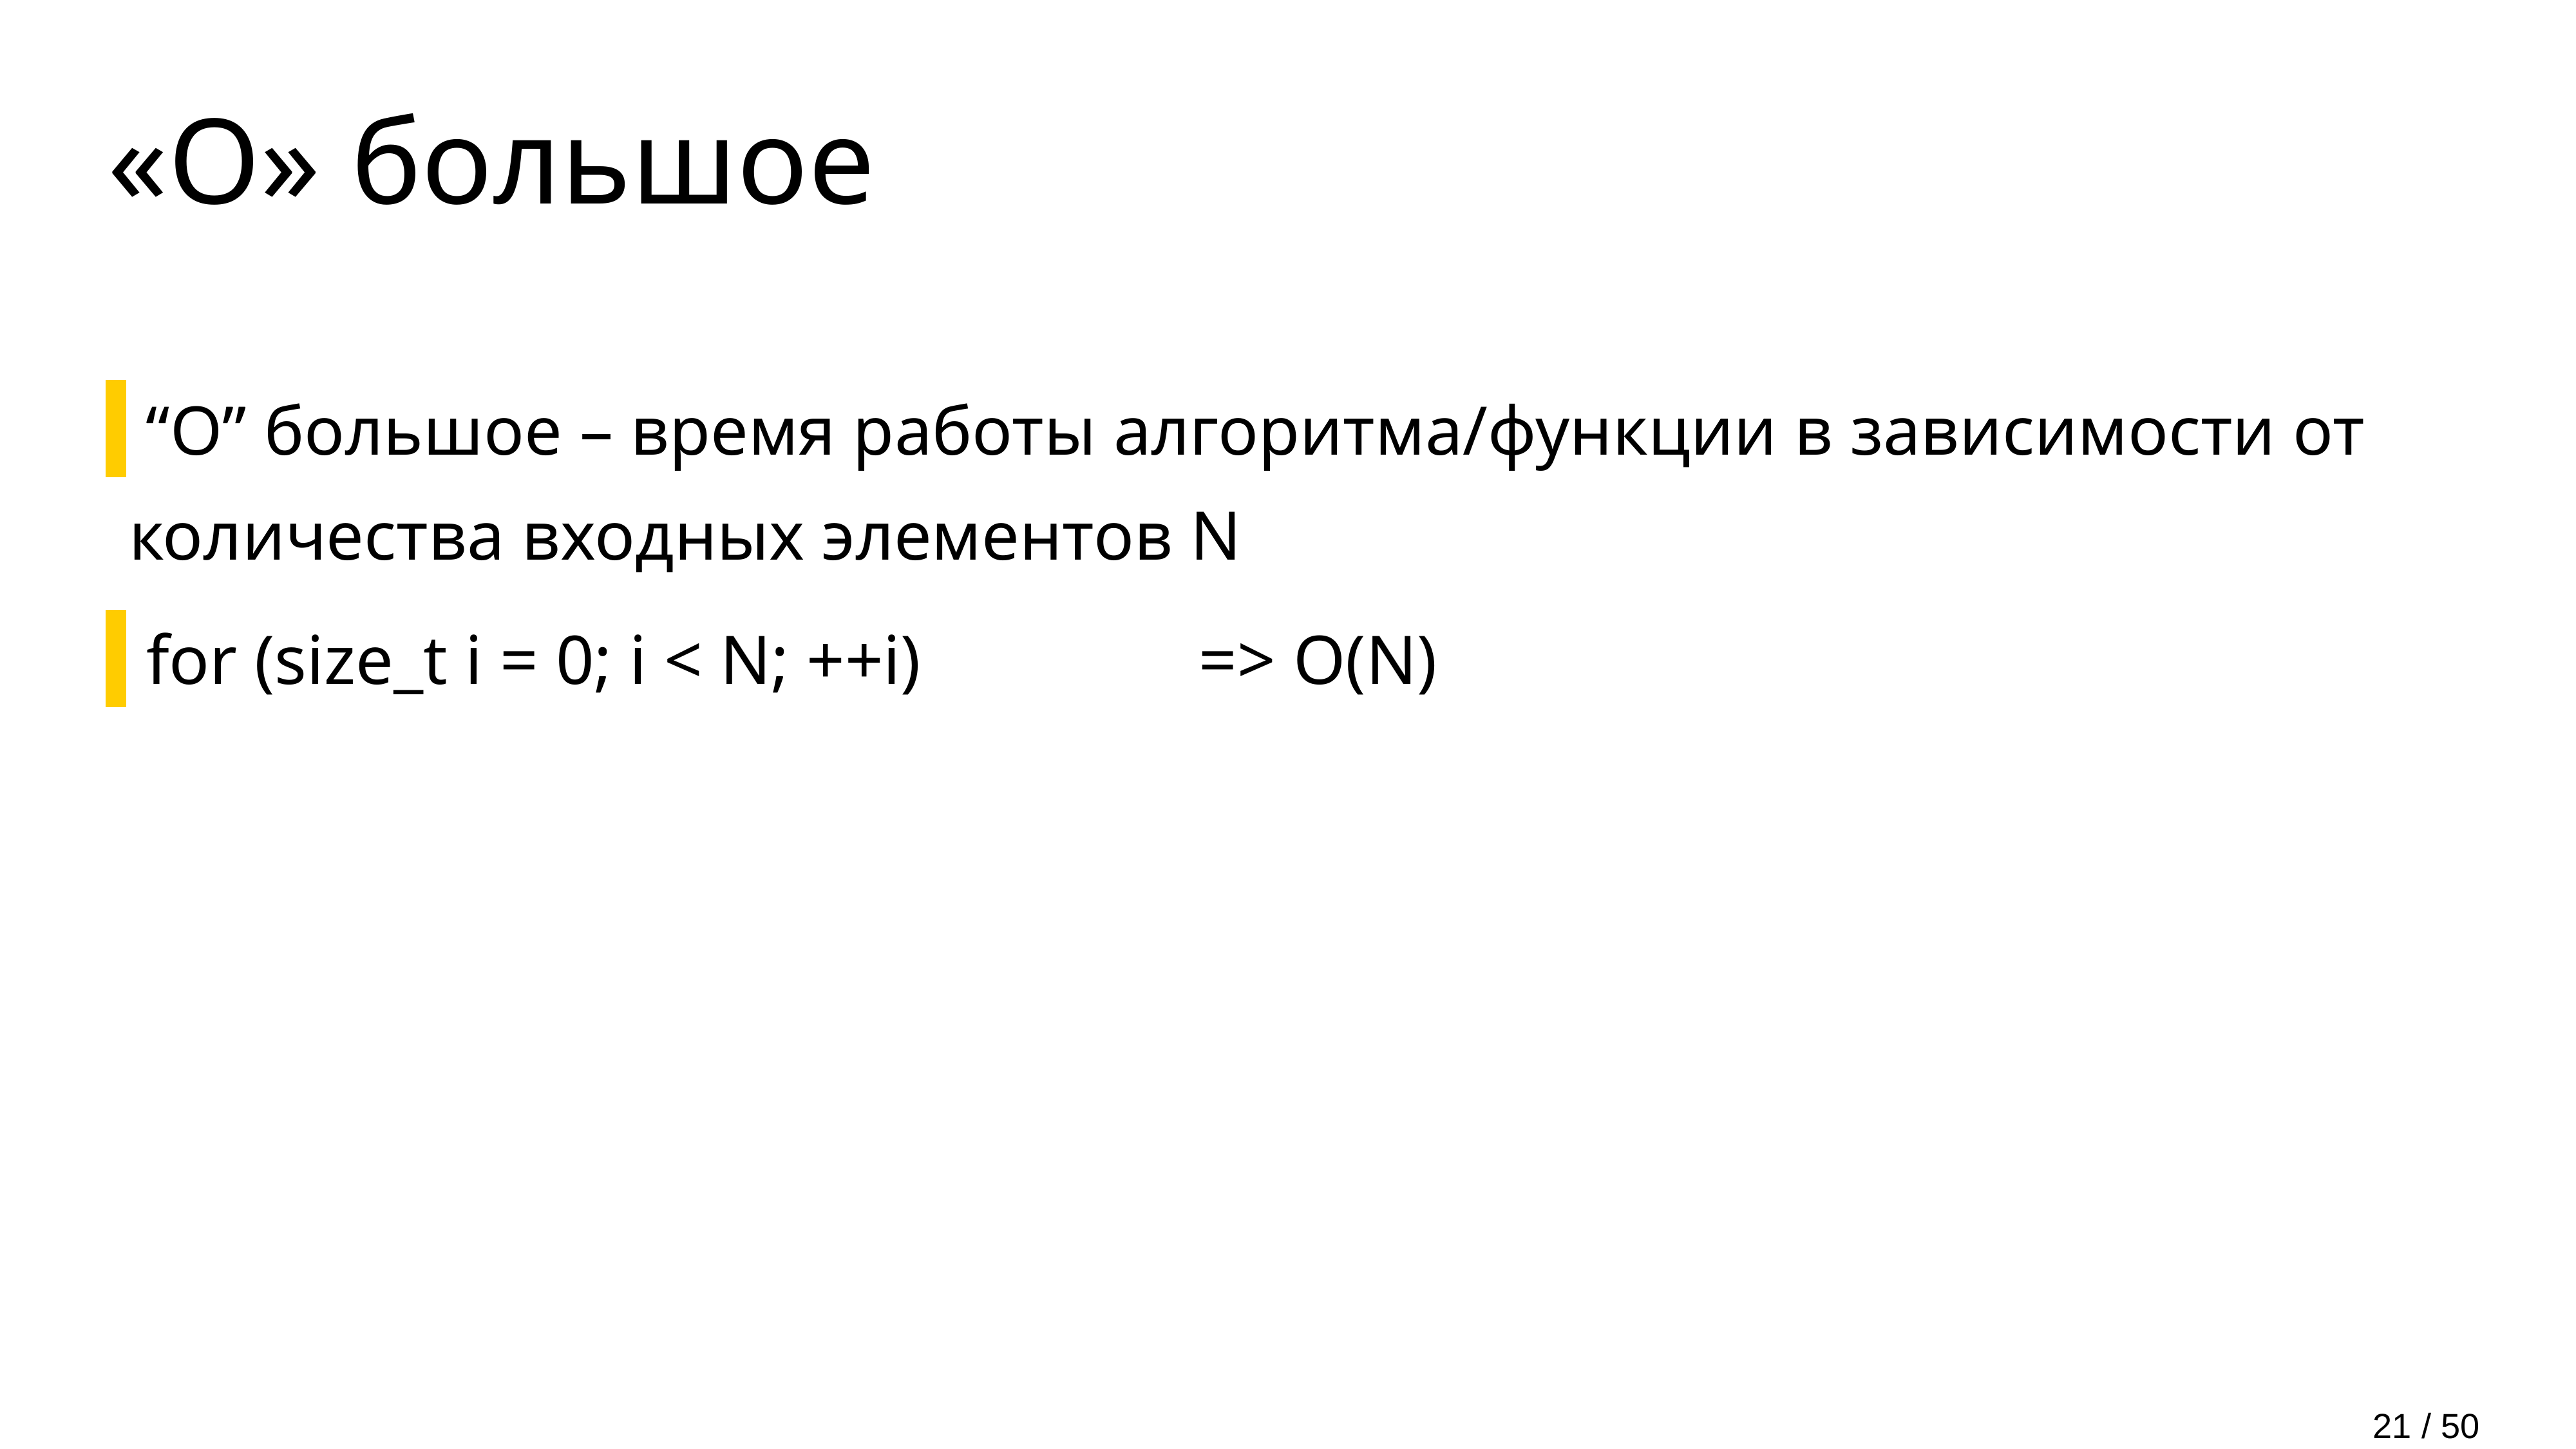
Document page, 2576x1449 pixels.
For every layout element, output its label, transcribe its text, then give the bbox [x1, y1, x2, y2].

title «О» большое [108, 80, 2468, 242]
text_box “О” большое – время работы алгоритма/функции в зависимости от количества входных элементов N for (size_t i = 0; i < N; ++i) => O(N) [96, 364, 2512, 1419]
text_box <number> / 50 [2363, 1402, 2576, 1449]
